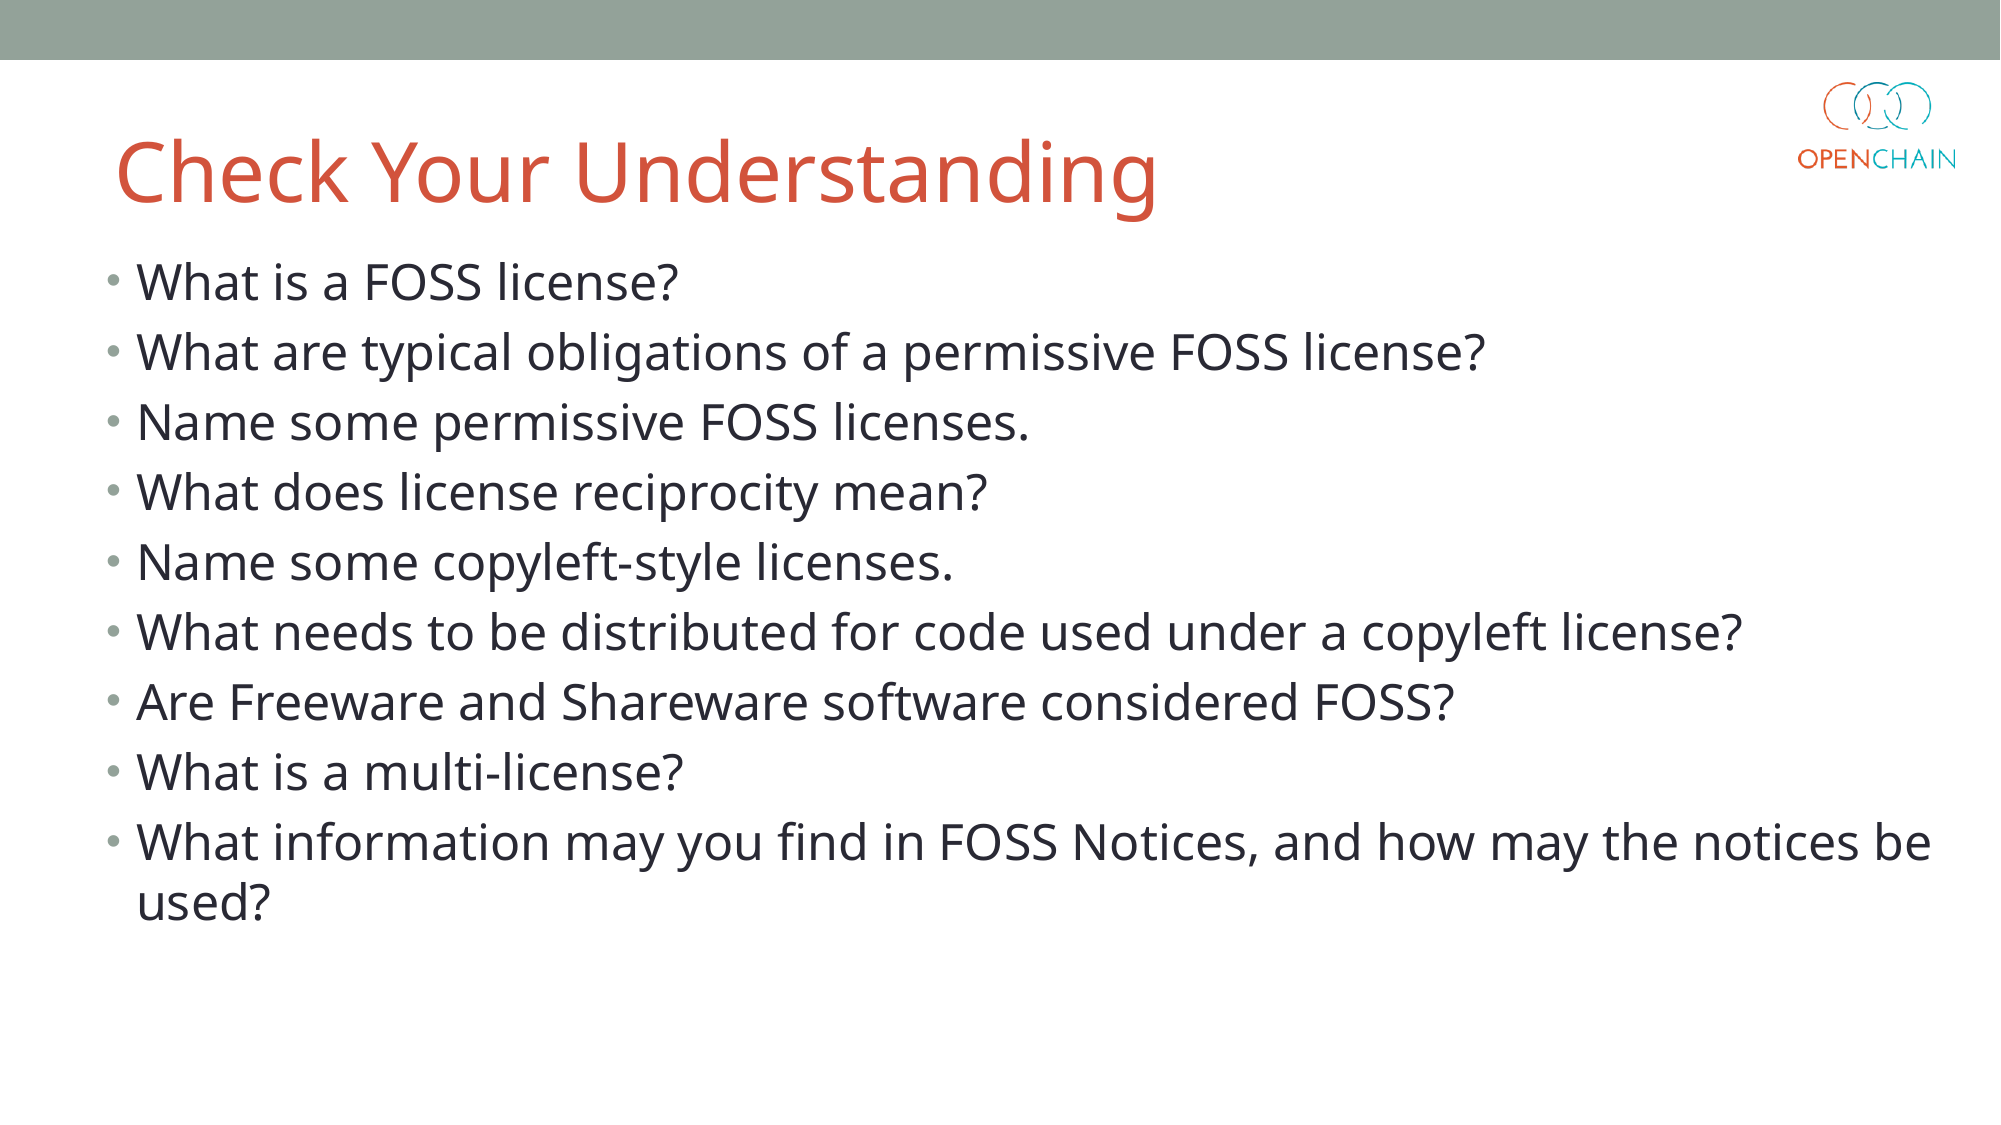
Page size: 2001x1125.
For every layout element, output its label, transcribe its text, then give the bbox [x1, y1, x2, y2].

picture [1798, 82, 1955, 169]
text_box Check Your Understanding [99, 87, 1900, 243]
text_box What is a FOSS license? What are typical obligations of a permissive FOSS license? Name some permissive FOSS licenses. What does license reciprocity mean? Name some copyleft-style licenses. What needs to be distributed for code used under a copyleft license? Are Freeware and Shareware software considered FOSS? What is a multi-license? What information may you find in FOSS Notices, and how may the notices be used? [91, 243, 1970, 1125]
